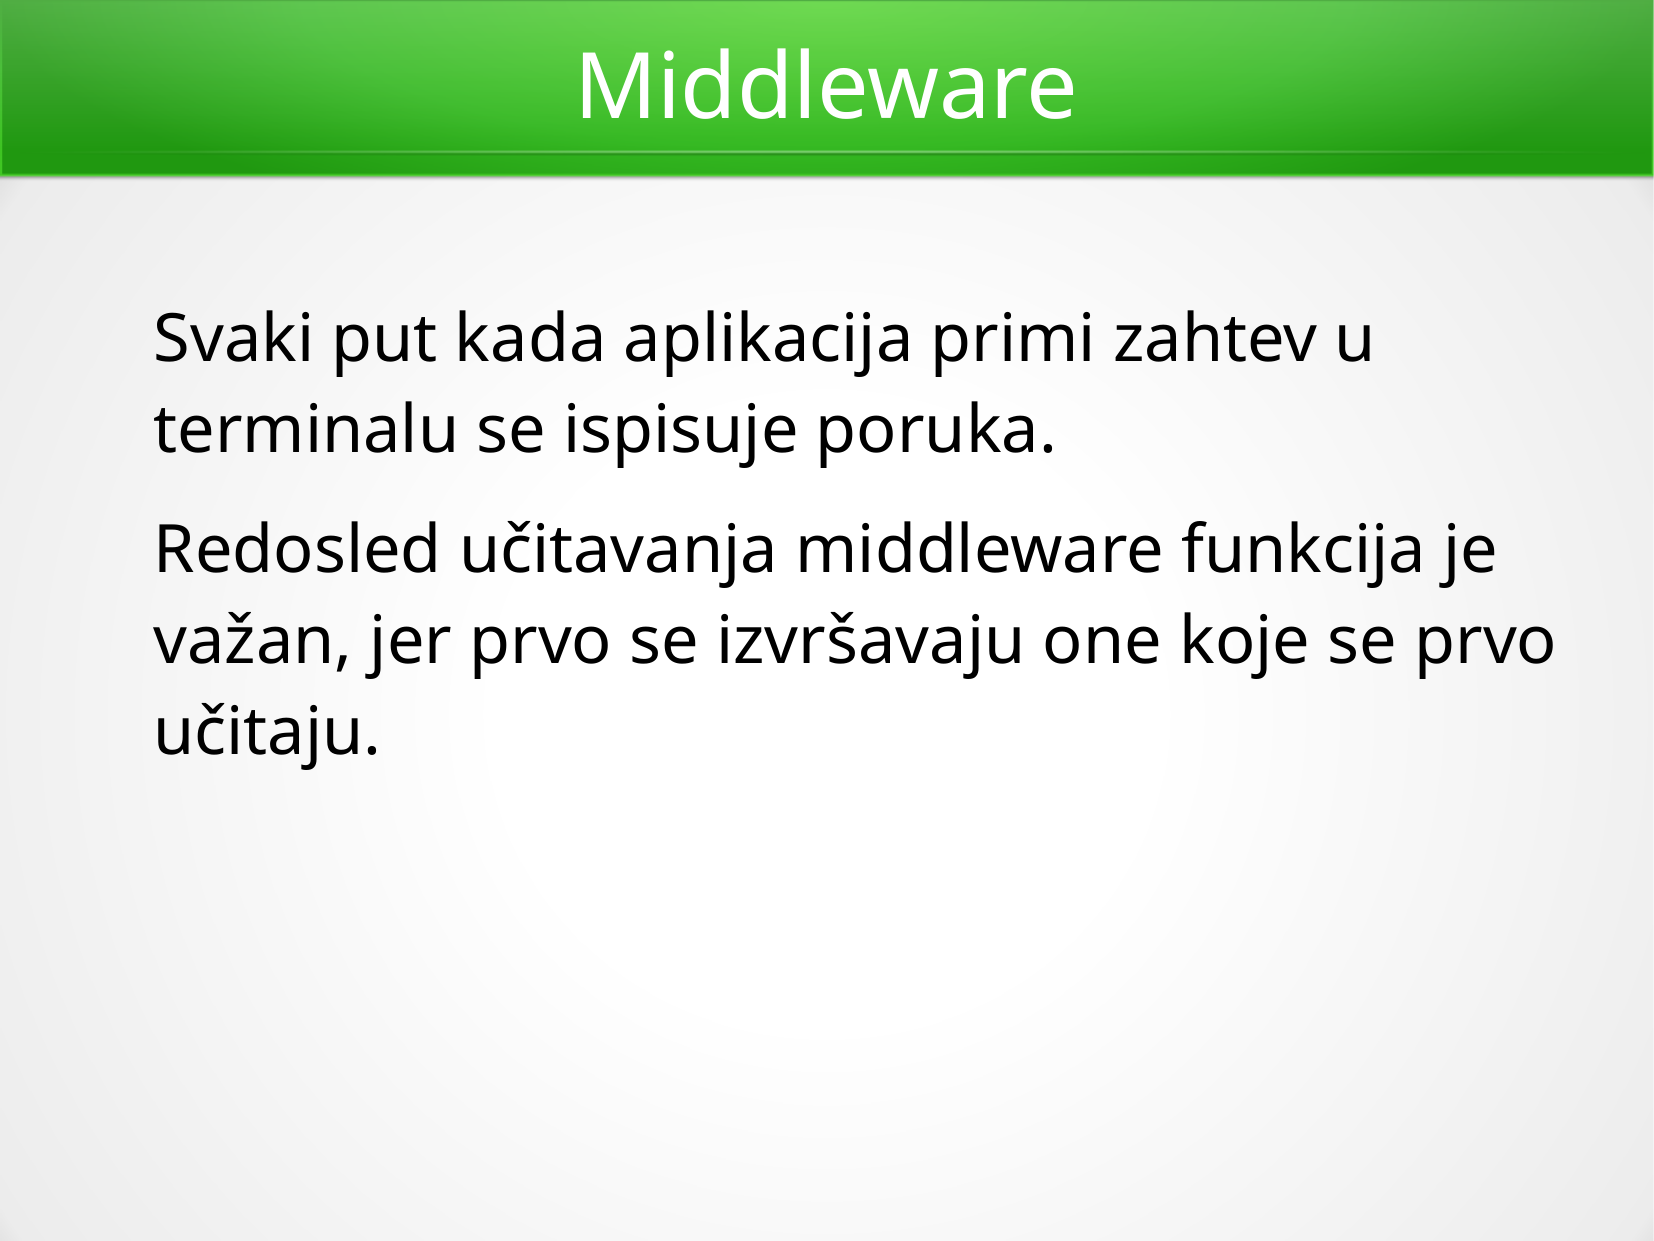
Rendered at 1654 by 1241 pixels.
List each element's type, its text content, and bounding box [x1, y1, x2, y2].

picture [0, 0, 1654, 1241]
title Middleware [82, 11, 1571, 154]
list Svaki put kada aplikacija primi zahtev u terminalu se ispisuje poruka. Redosled učitavanja middleware funkcija je važan, jer prvo se izvršavaju one koje se prvo učitaju. [82, 290, 1591, 1171]
